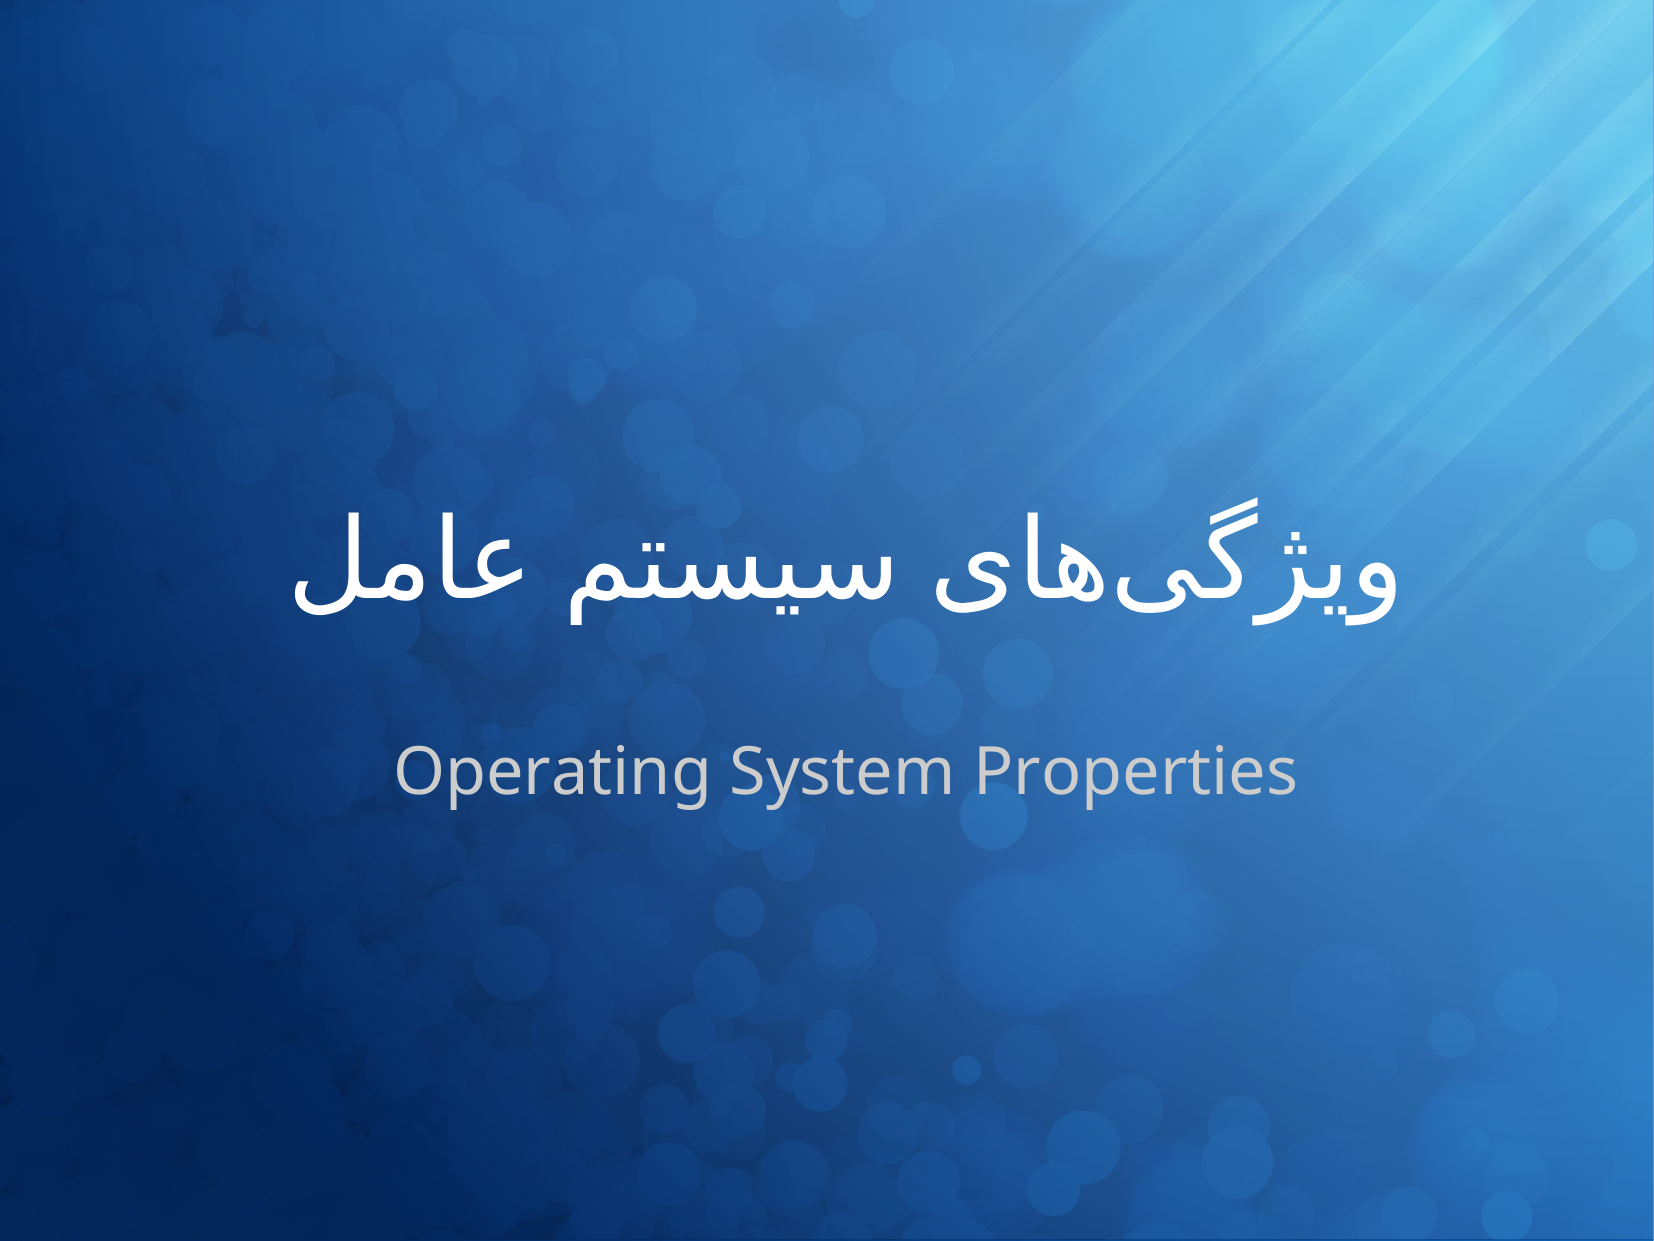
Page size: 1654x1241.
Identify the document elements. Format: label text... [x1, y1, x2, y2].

title ویژگی‌های سیستم عامل [118, 487, 1576, 656]
subtitle Operating System Properties [118, 675, 1576, 863]
picture [0, 0, 1654, 1241]
